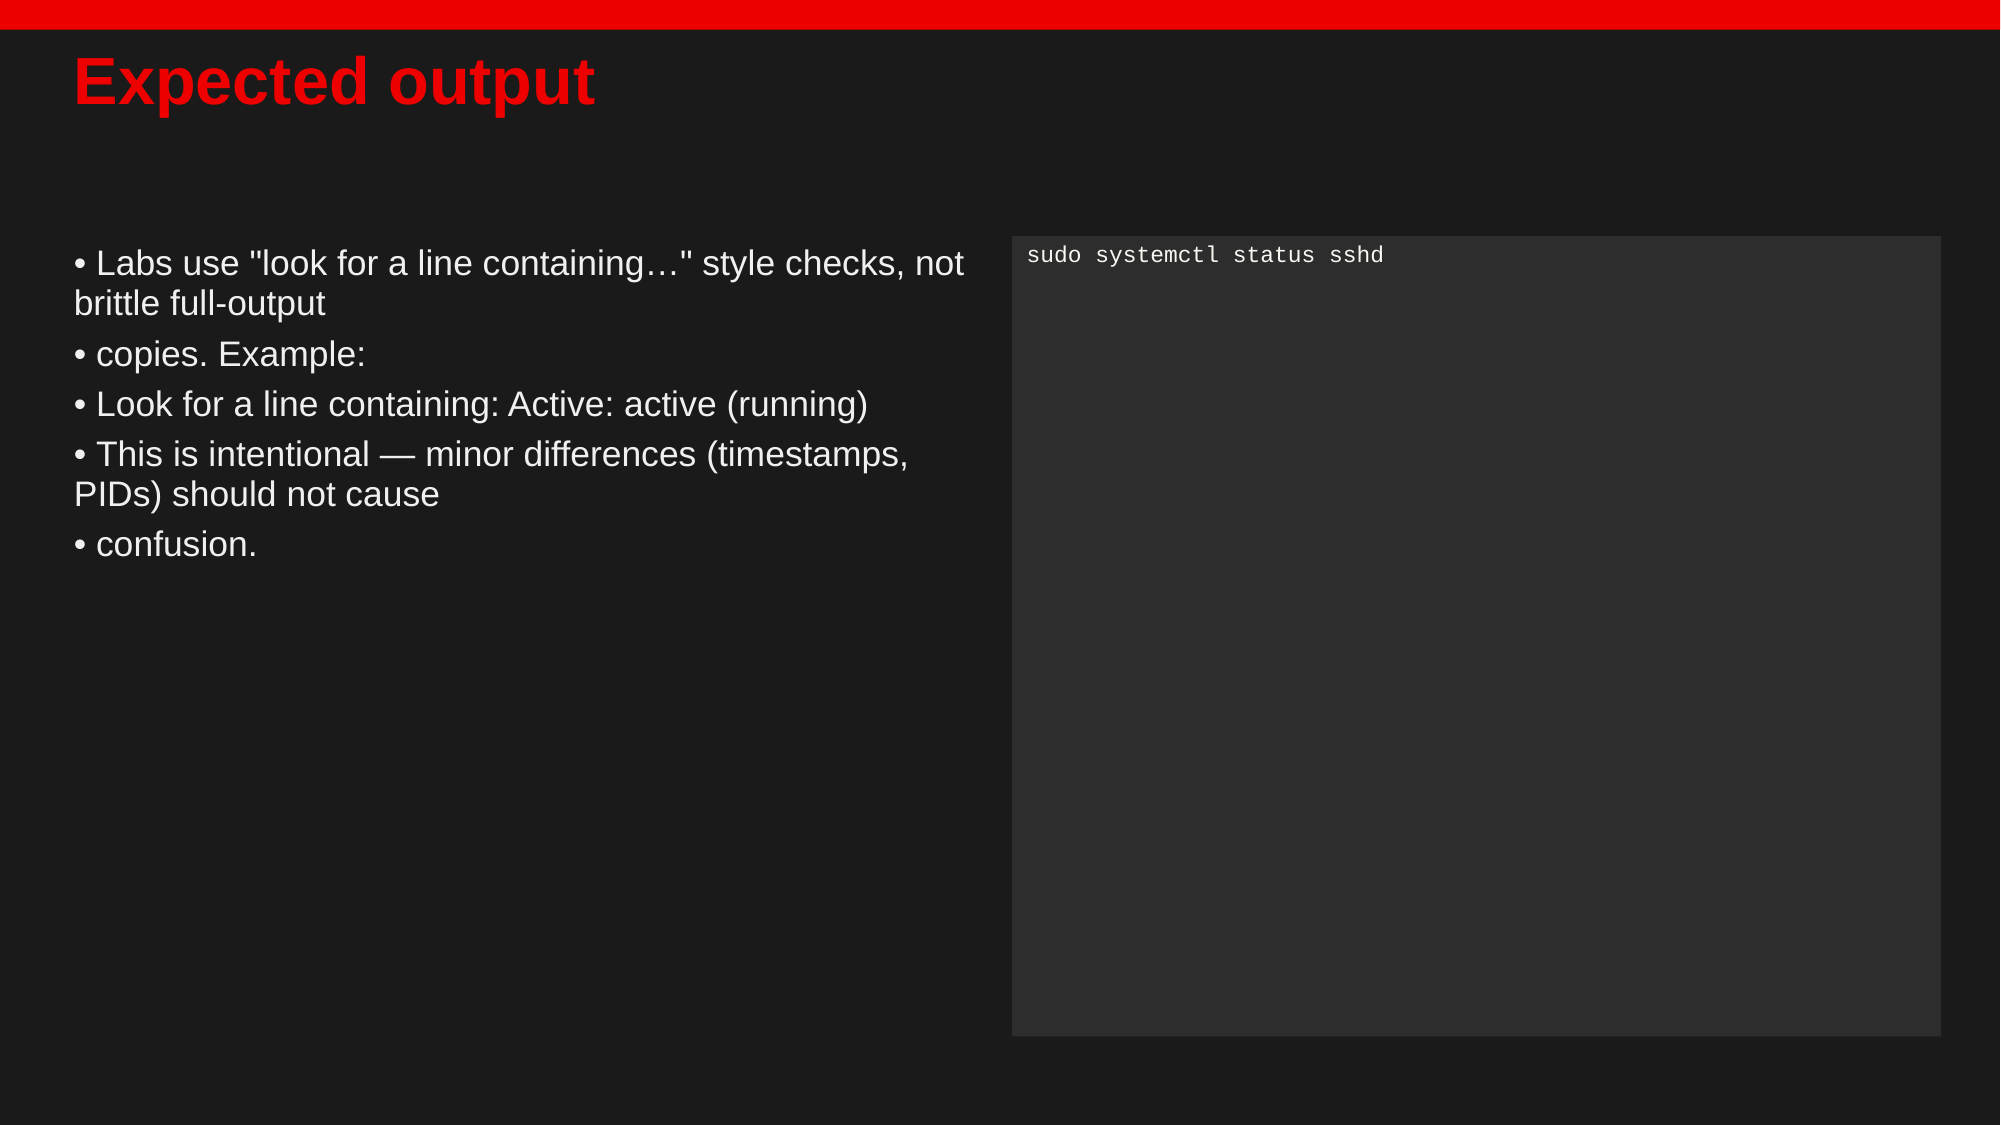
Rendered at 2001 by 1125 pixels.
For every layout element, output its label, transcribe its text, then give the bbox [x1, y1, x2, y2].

text_box Expected output [59, 36, 1942, 208]
text_box • Labs use "look for a line containing…" style checks, not brittle full-output • copies. Example: • Look for a line containing: Active: active (running) • This is intentional — minor differences (timestamps, PIDs) should not cause • confusion. [59, 236, 989, 1037]
text_box [0, 0, 2001, 30]
text_box sudo systemctl status sshd [1011, 236, 1942, 1037]
